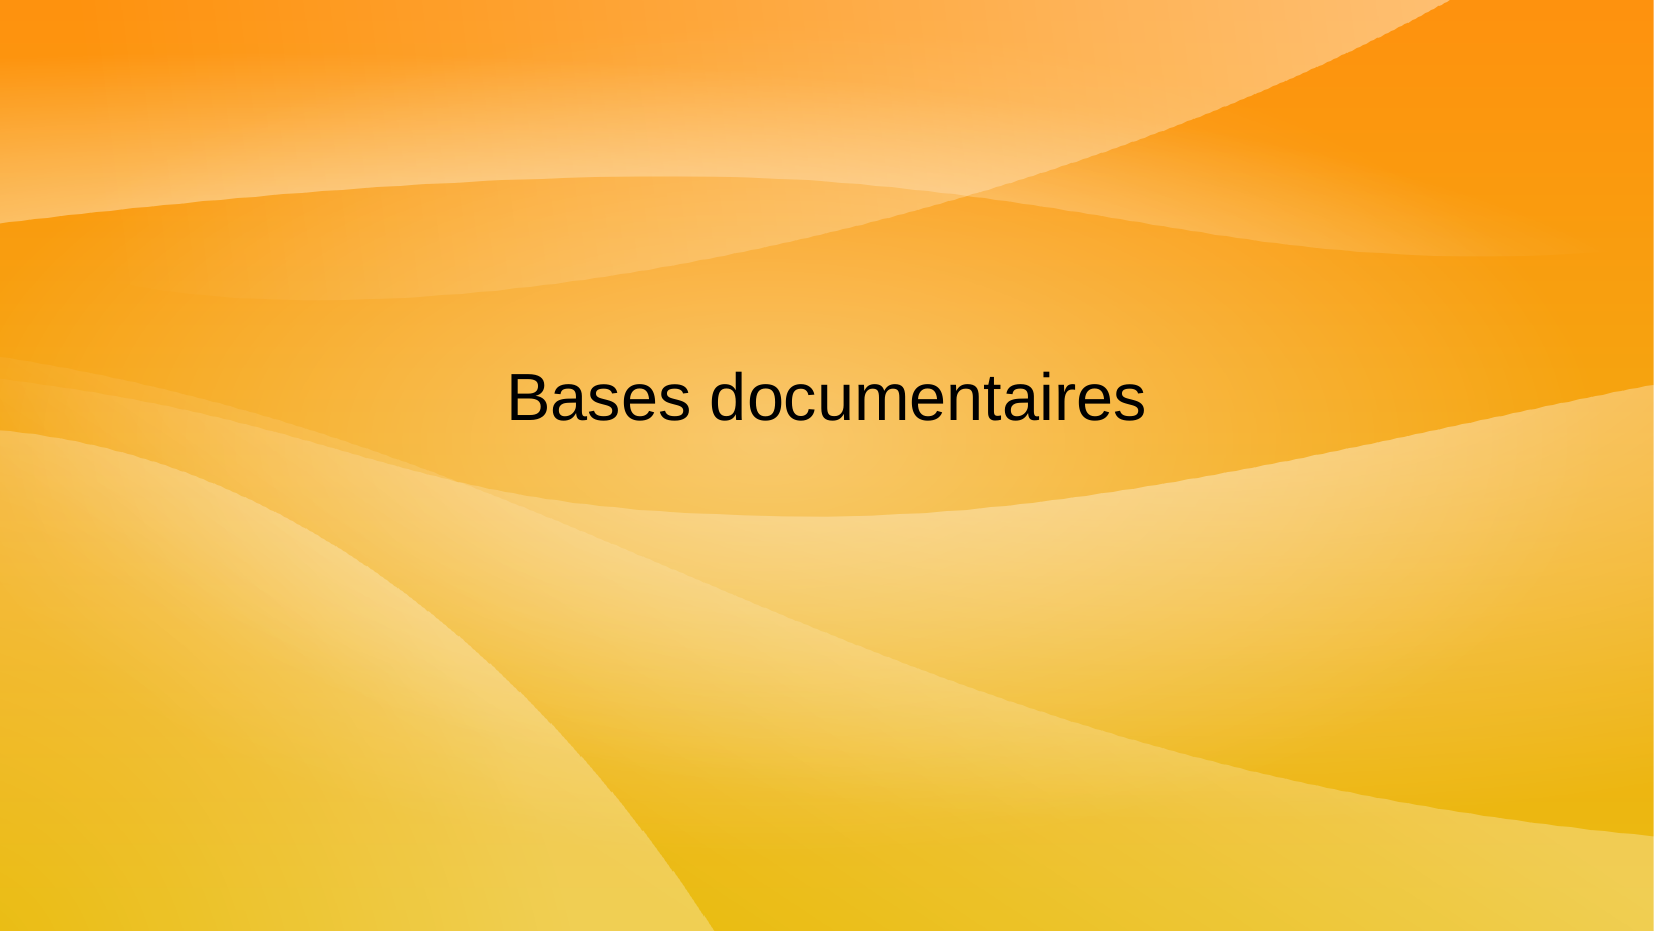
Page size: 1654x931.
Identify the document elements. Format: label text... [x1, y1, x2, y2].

picture [0, 0, 1654, 931]
subtitle Bases documentaires [82, 37, 1571, 757]
